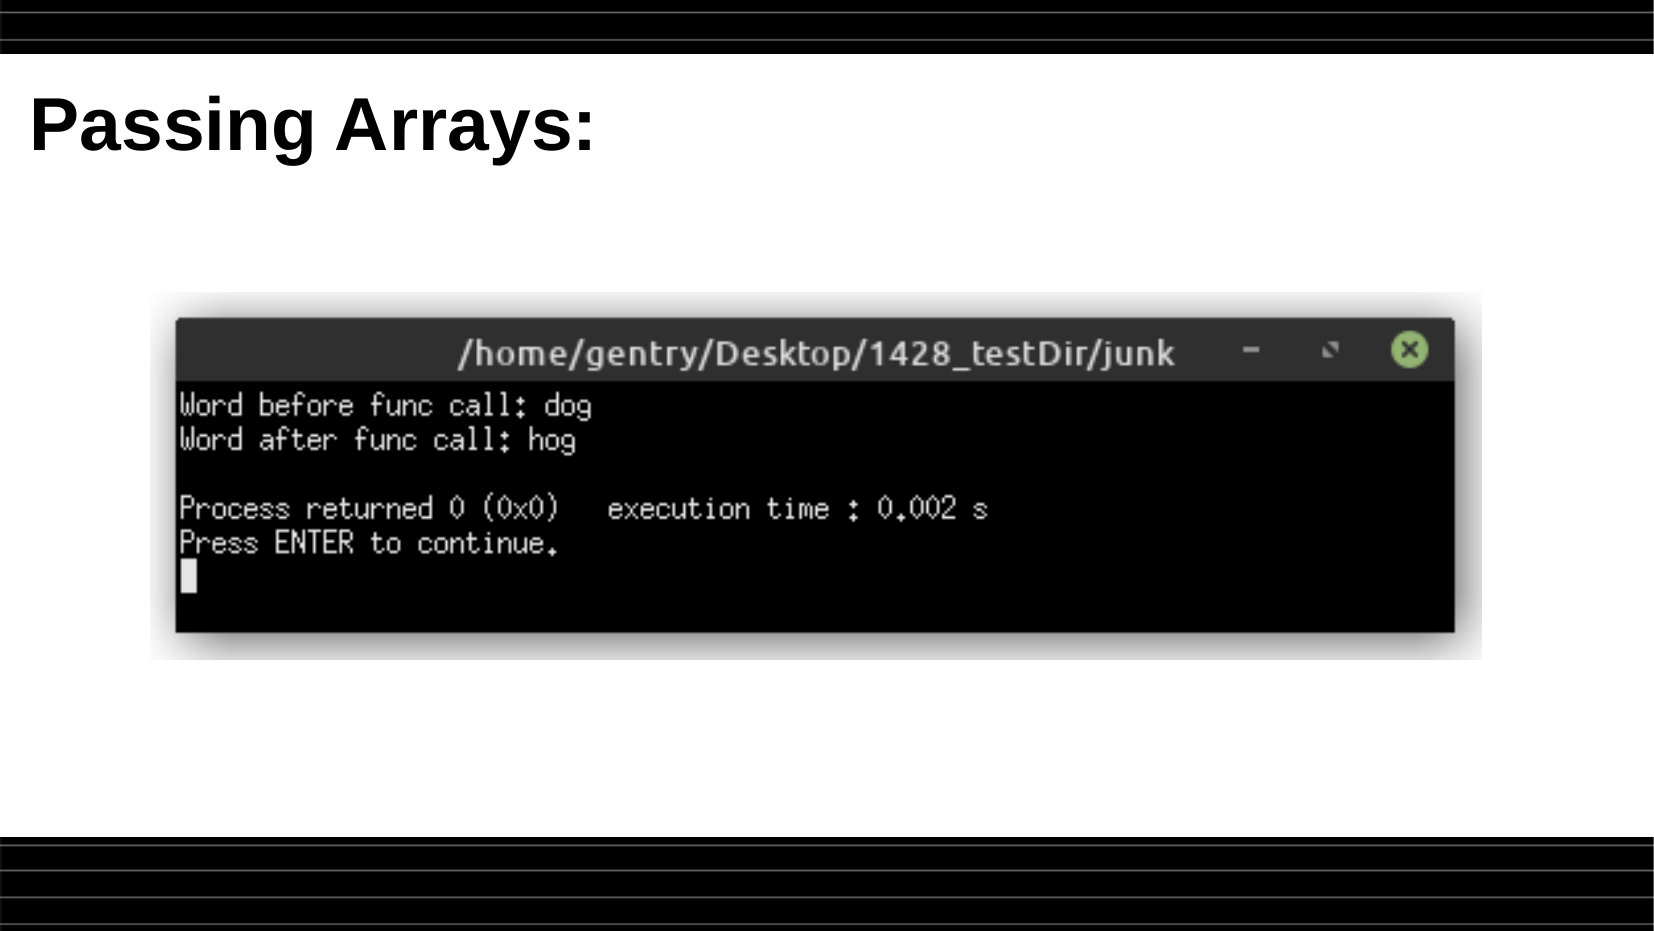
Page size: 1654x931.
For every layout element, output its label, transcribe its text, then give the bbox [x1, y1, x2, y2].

picture [0, 0, 1654, 54]
text_box Passing Arrays: [15, 75, 1546, 174]
picture [150, 292, 1482, 661]
picture [0, 837, 1654, 931]
